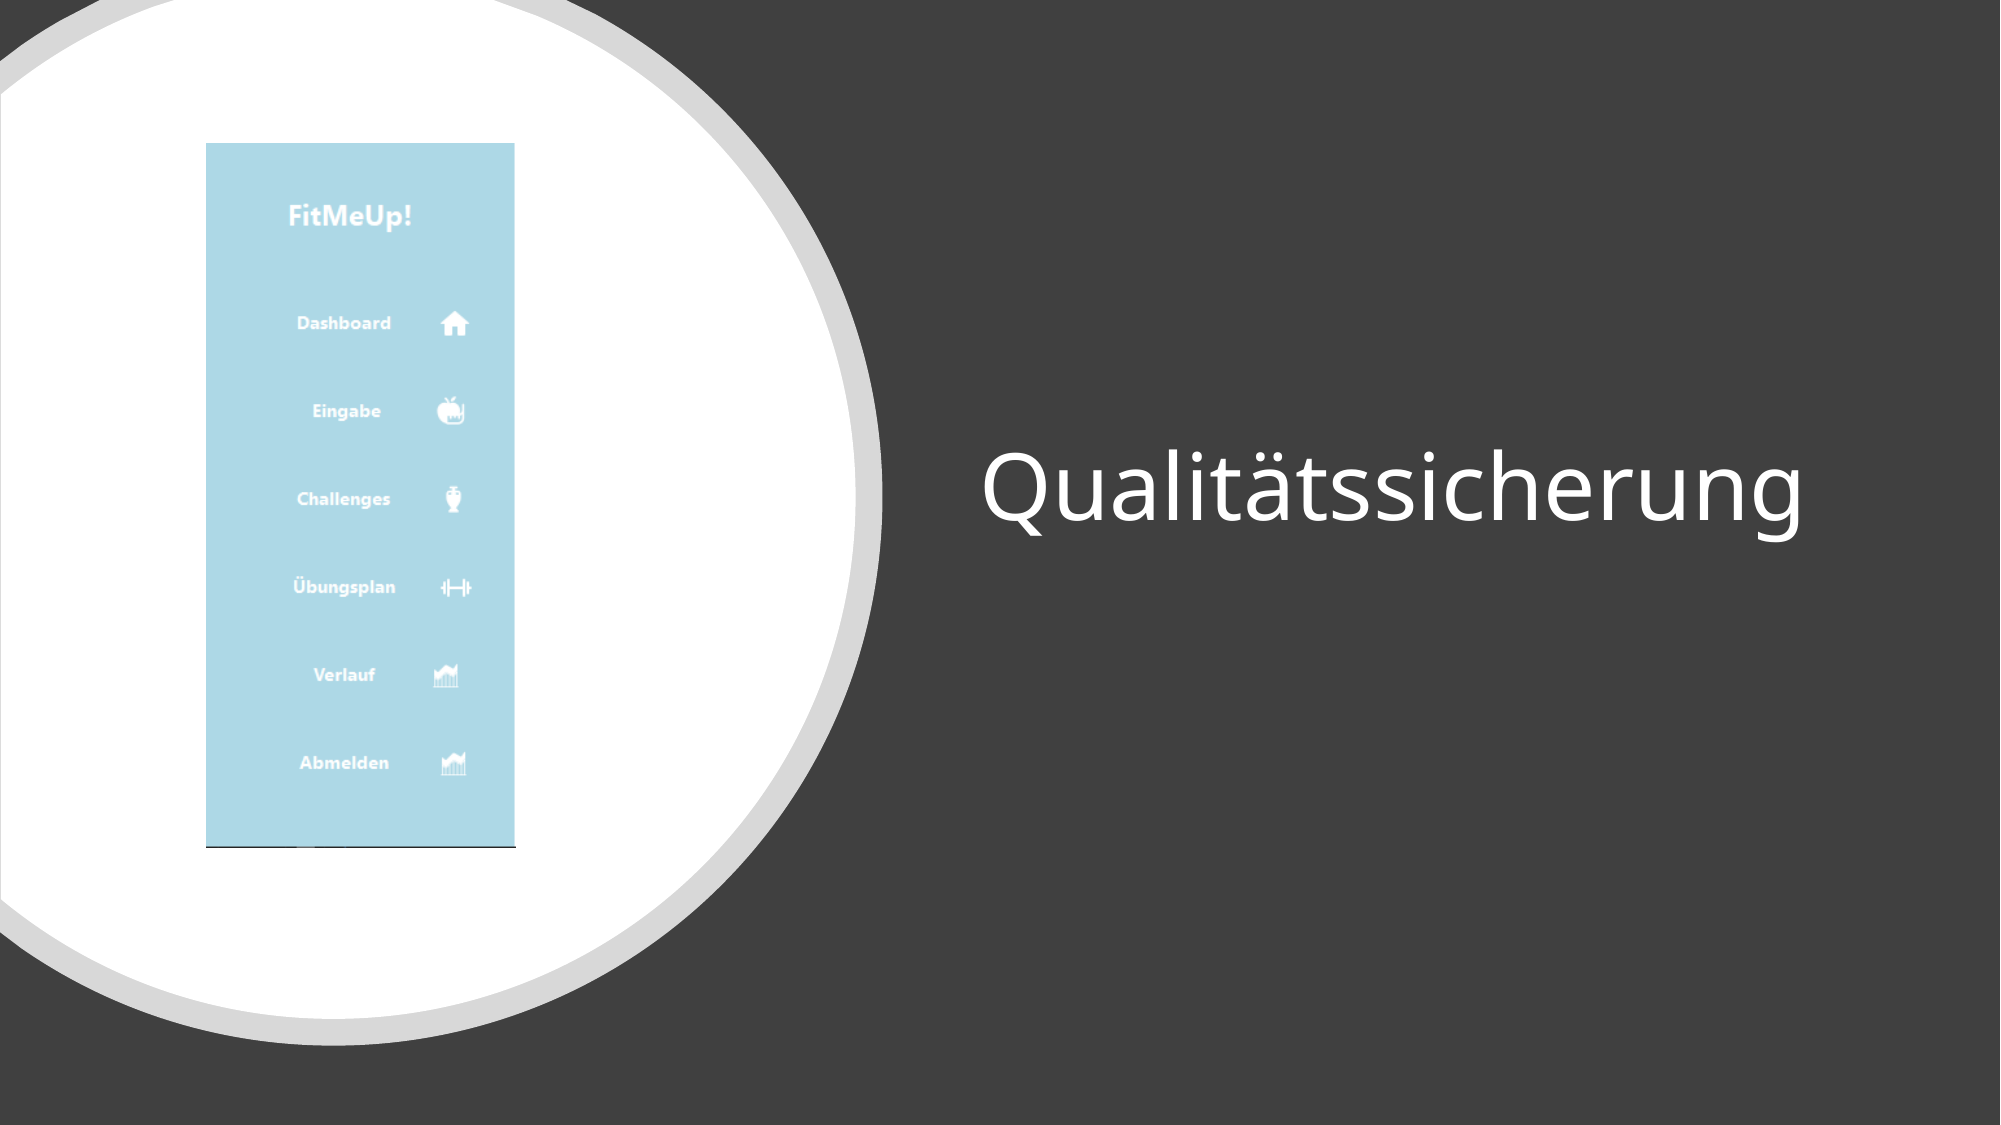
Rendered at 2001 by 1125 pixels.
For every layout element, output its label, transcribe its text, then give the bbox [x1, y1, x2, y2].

title Qualitätssicherung [964, 433, 1827, 559]
text_box [0, 0, 2000, 1125]
picture [206, 143, 516, 848]
